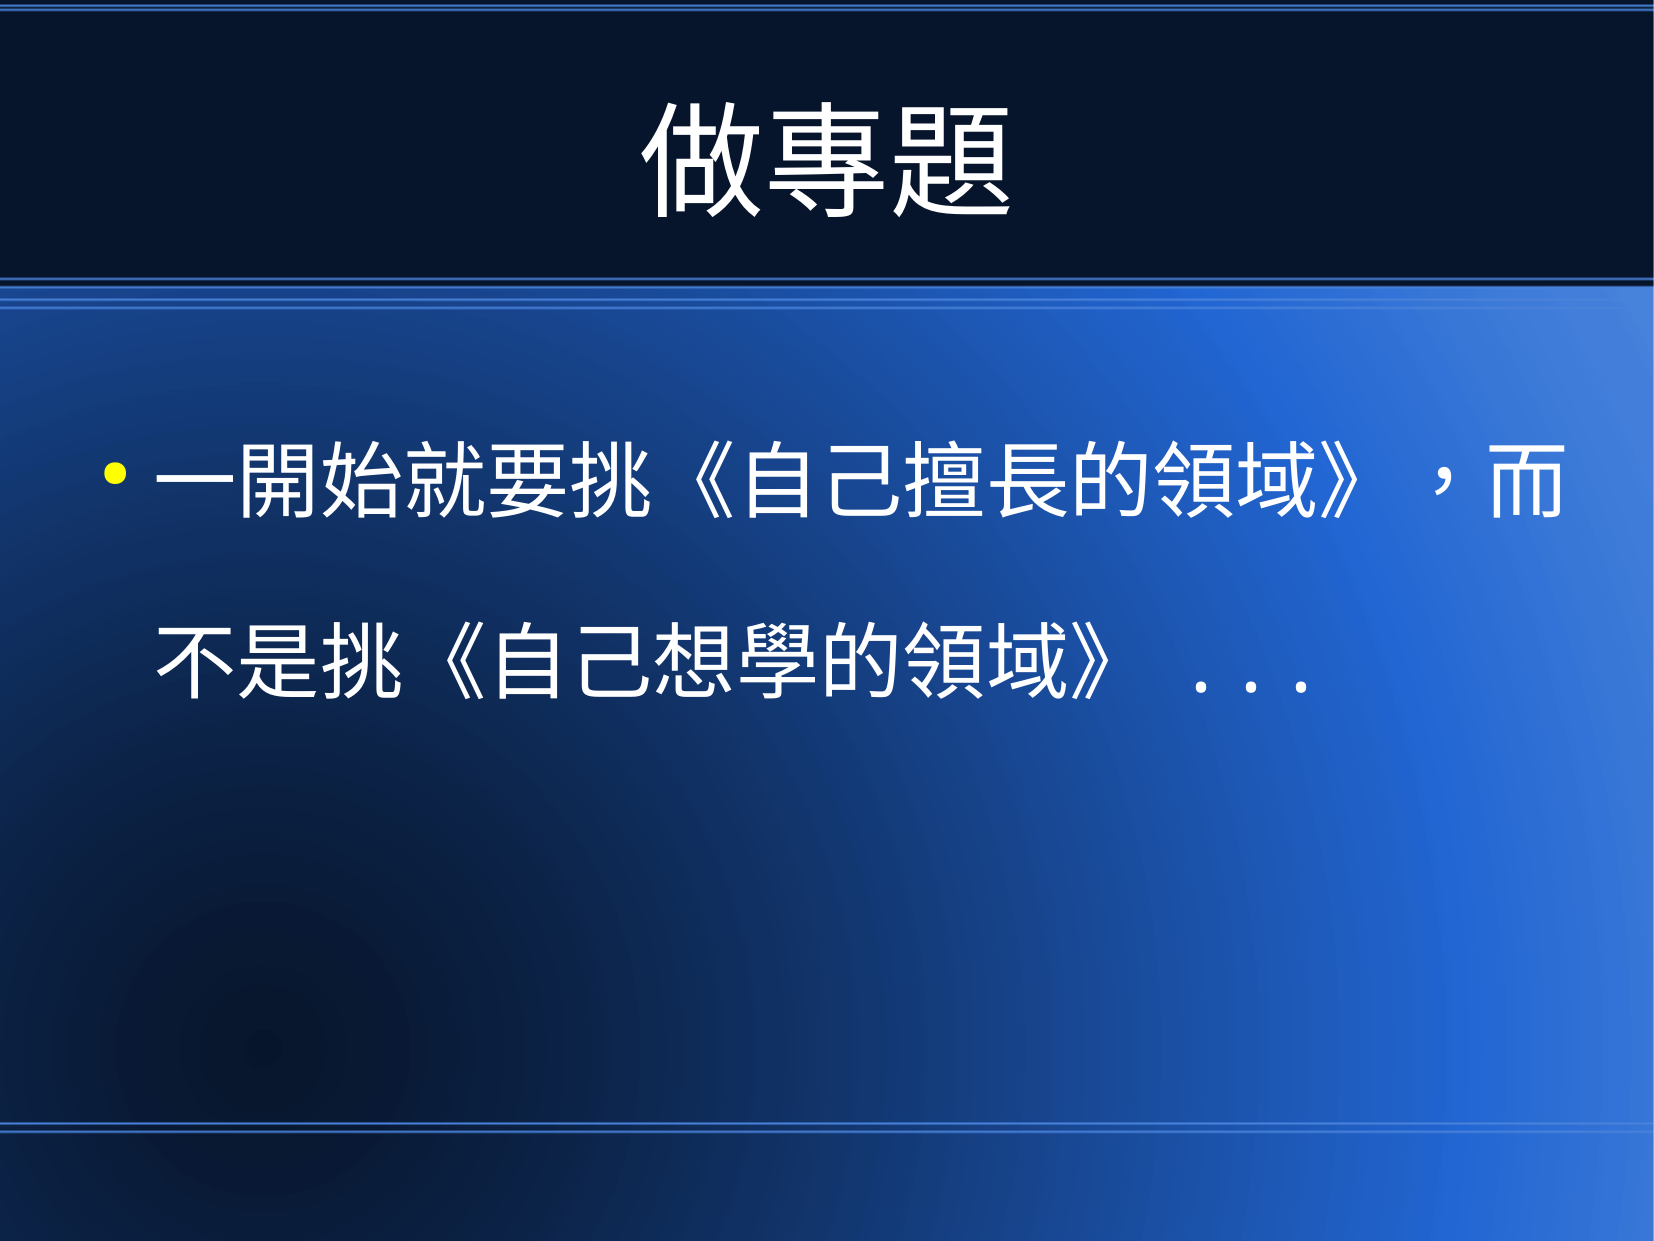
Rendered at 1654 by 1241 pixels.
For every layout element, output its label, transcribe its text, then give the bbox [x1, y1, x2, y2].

title 做專題 [82, 49, 1571, 257]
list 一開始就要挑《自己擅長的領域》，而不是挑《自己想學的領域》... [82, 355, 1571, 1241]
picture [0, 0, 1654, 1241]
